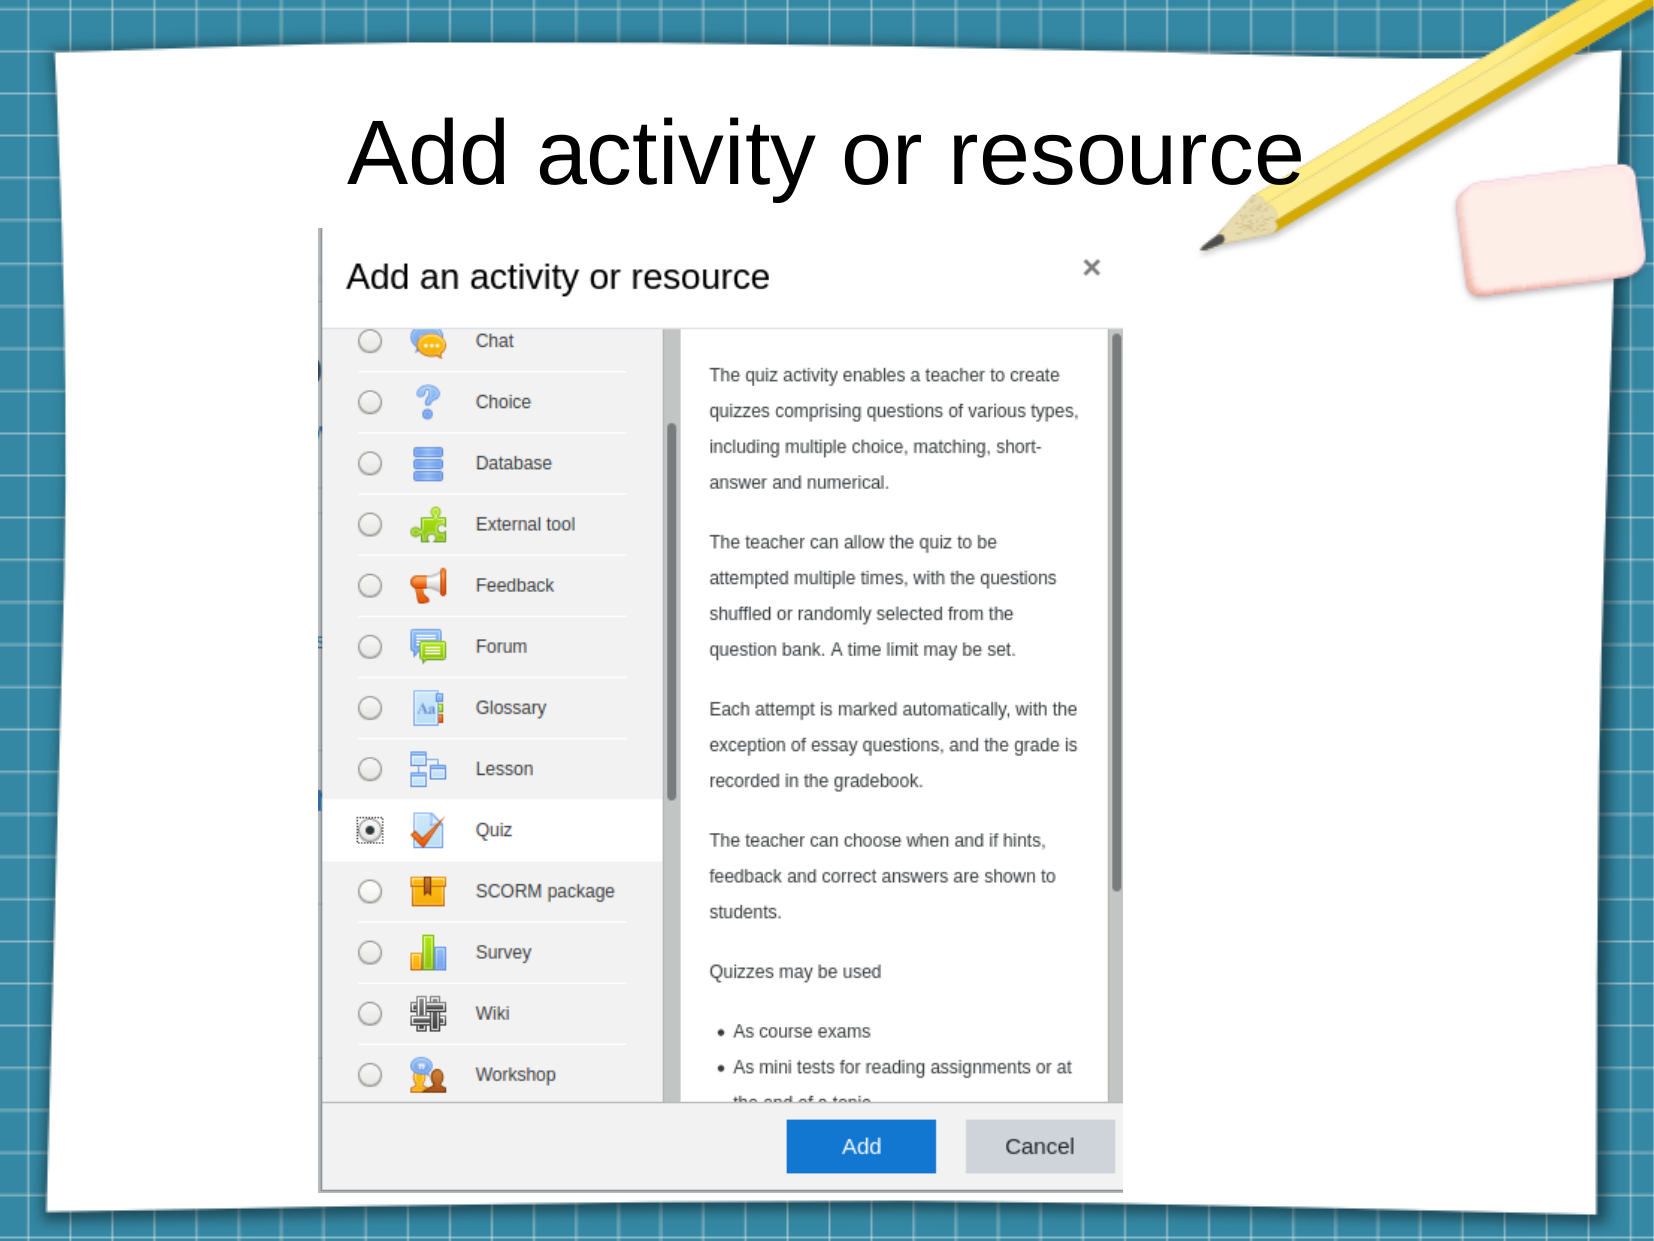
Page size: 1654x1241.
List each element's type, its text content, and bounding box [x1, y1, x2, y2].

picture [0, 0, 1654, 1241]
title Add activity or resource [82, 49, 1572, 257]
